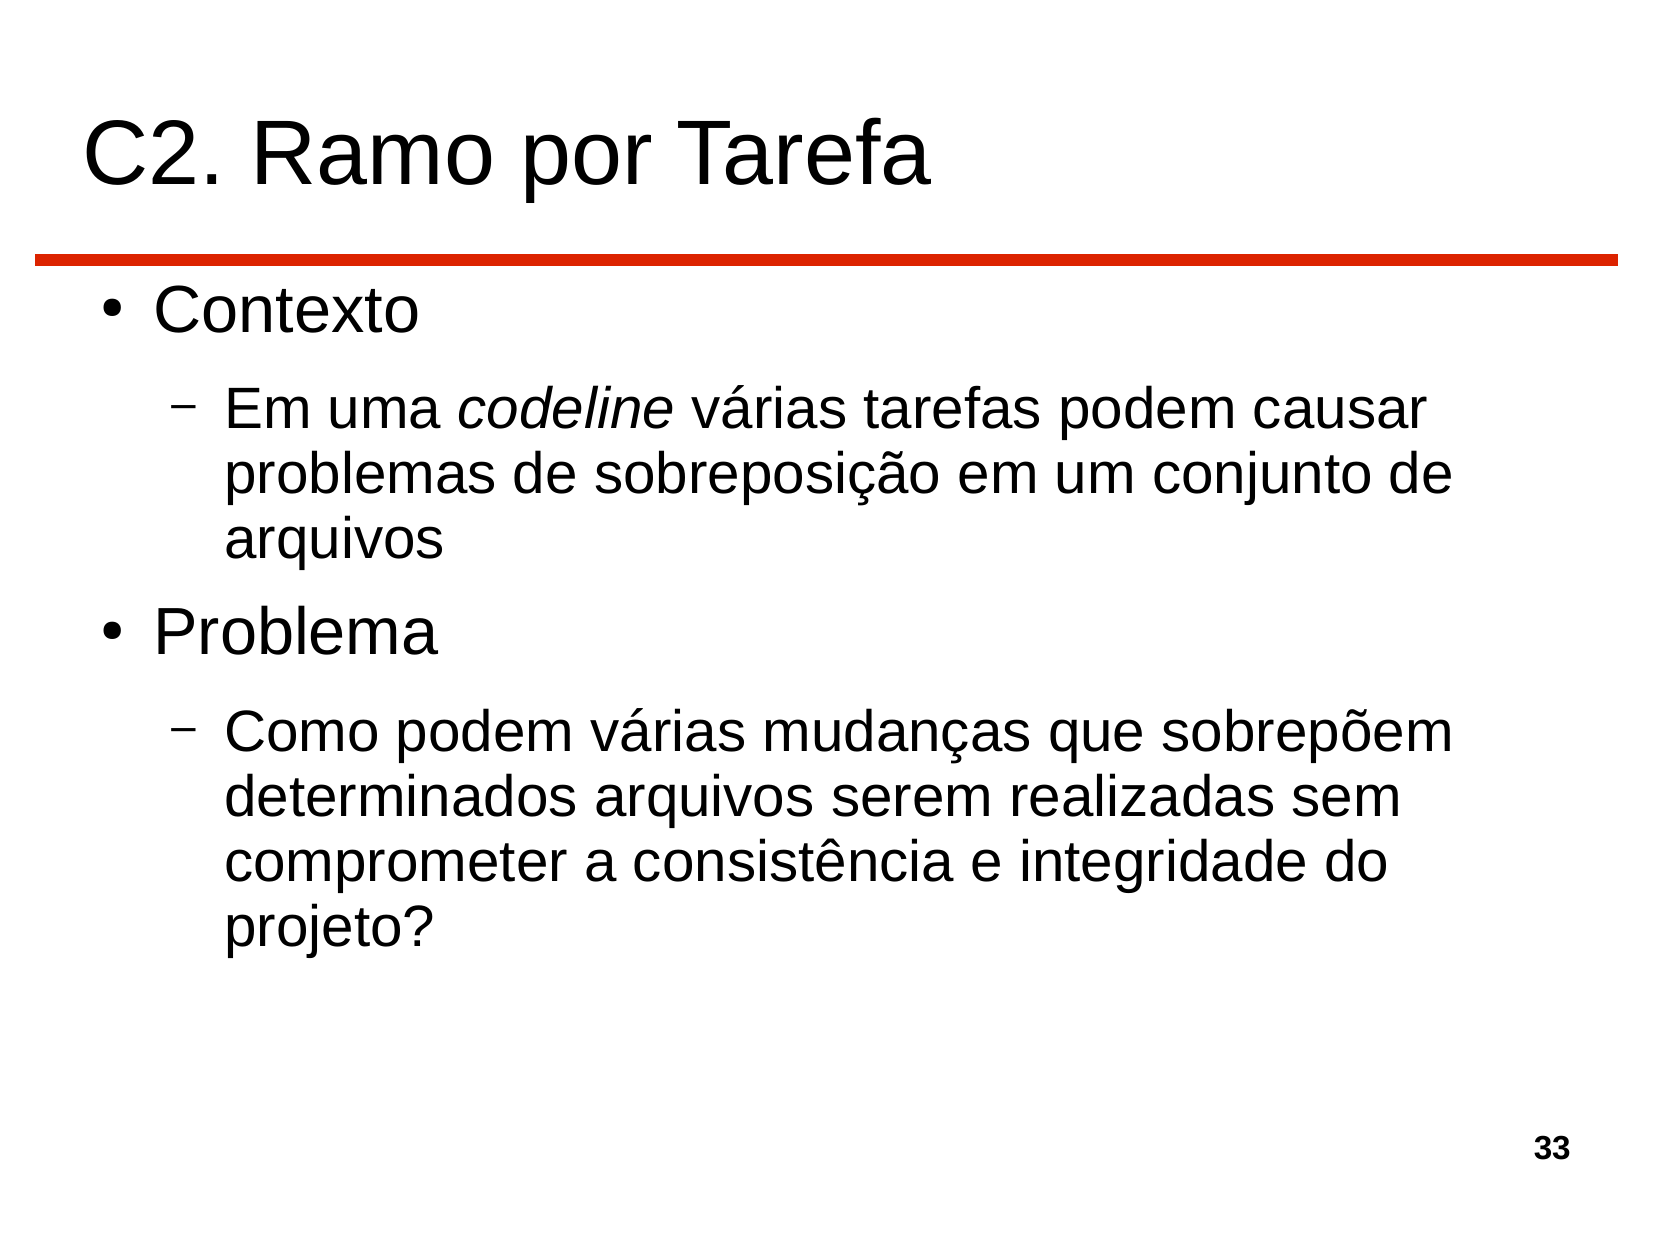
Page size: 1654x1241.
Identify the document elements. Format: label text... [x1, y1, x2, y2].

title C2. Ramo por Tarefa [82, 49, 1571, 257]
list Contexto Em uma codeline várias tarefas podem causar problemas de sobreposição em um conjunto de arquivos Problema Como podem várias mudanças que sobrepõem determinados arquivos serem realizadas sem comprometer a consistência e integridade do projeto? [82, 271, 1571, 1075]
